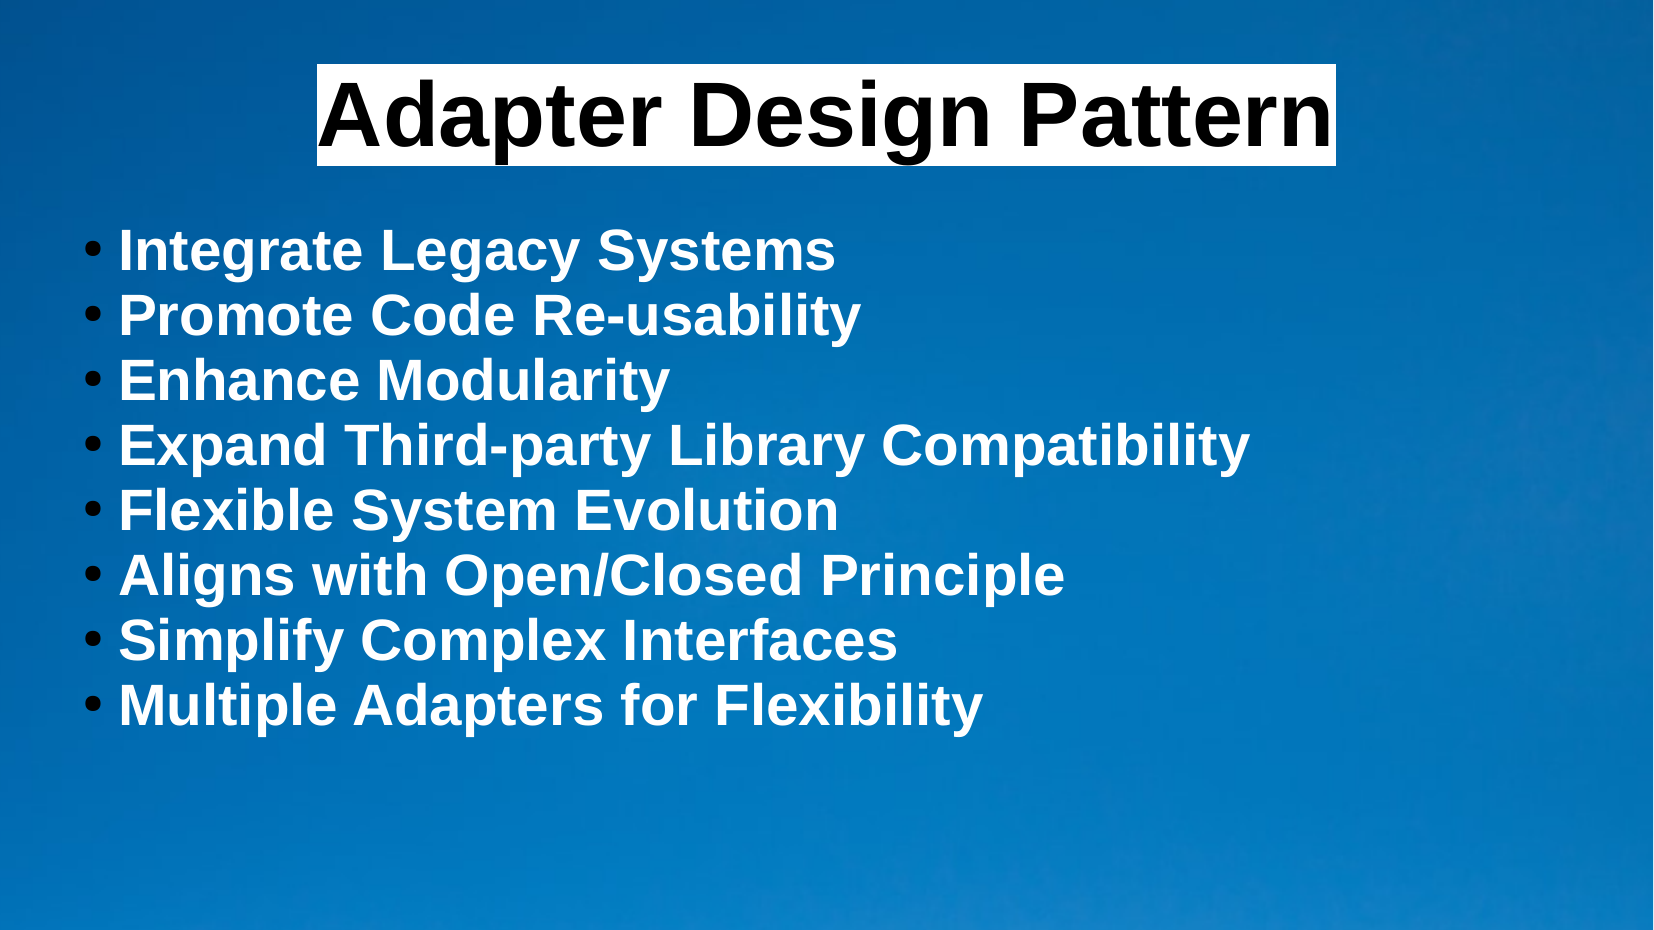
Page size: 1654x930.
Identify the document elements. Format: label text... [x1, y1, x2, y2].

subtitle Integrate Legacy Systems Promote Code Re-usability Enhance Modularity Expand Third-party Library Compatibility Flexible System Evolution Aligns with Open/Closed Principle Simplify Complex Interfaces Multiple Adapters for Flexibility [82, 217, 1571, 803]
title Adapter Design Pattern [82, 37, 1571, 193]
picture [0, 0, 1654, 930]
